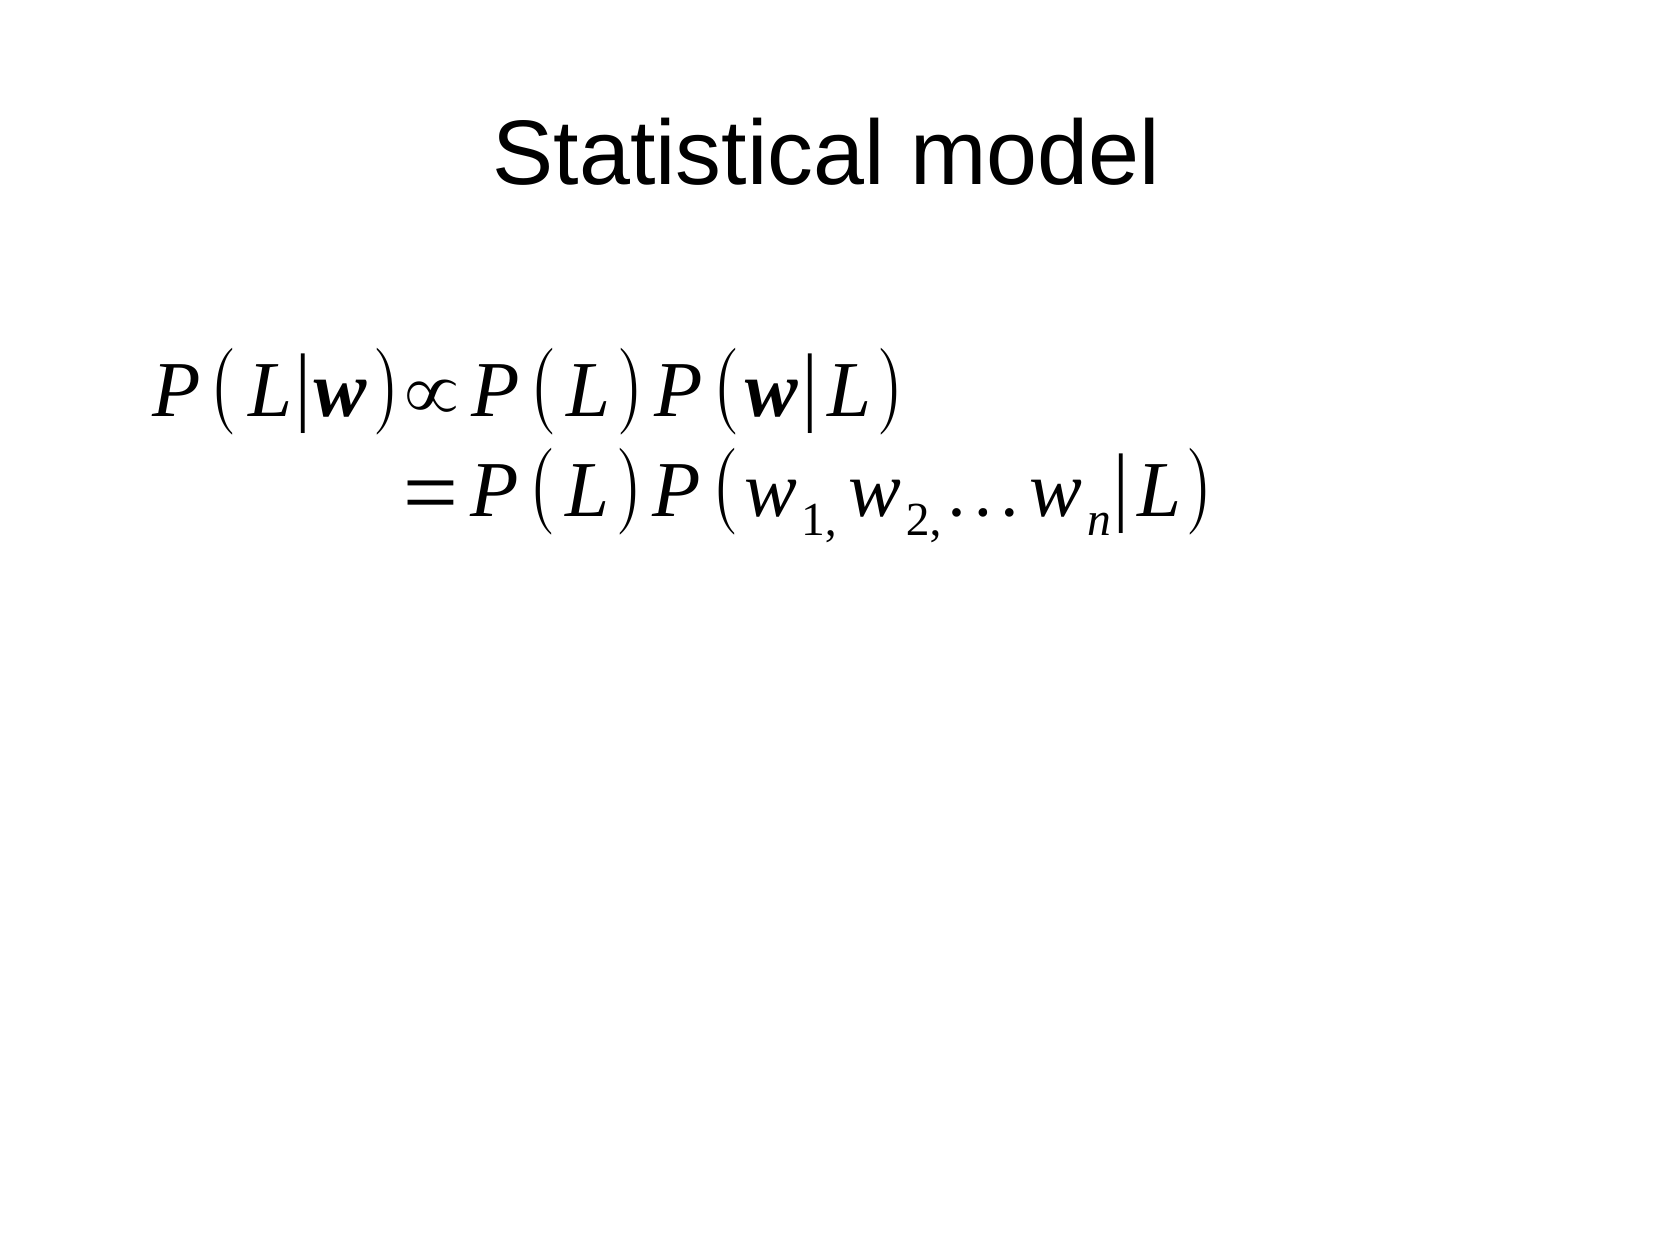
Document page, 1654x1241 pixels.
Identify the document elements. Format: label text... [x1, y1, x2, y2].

chart [140, 345, 1219, 637]
title Statistical model [82, 49, 1571, 257]
